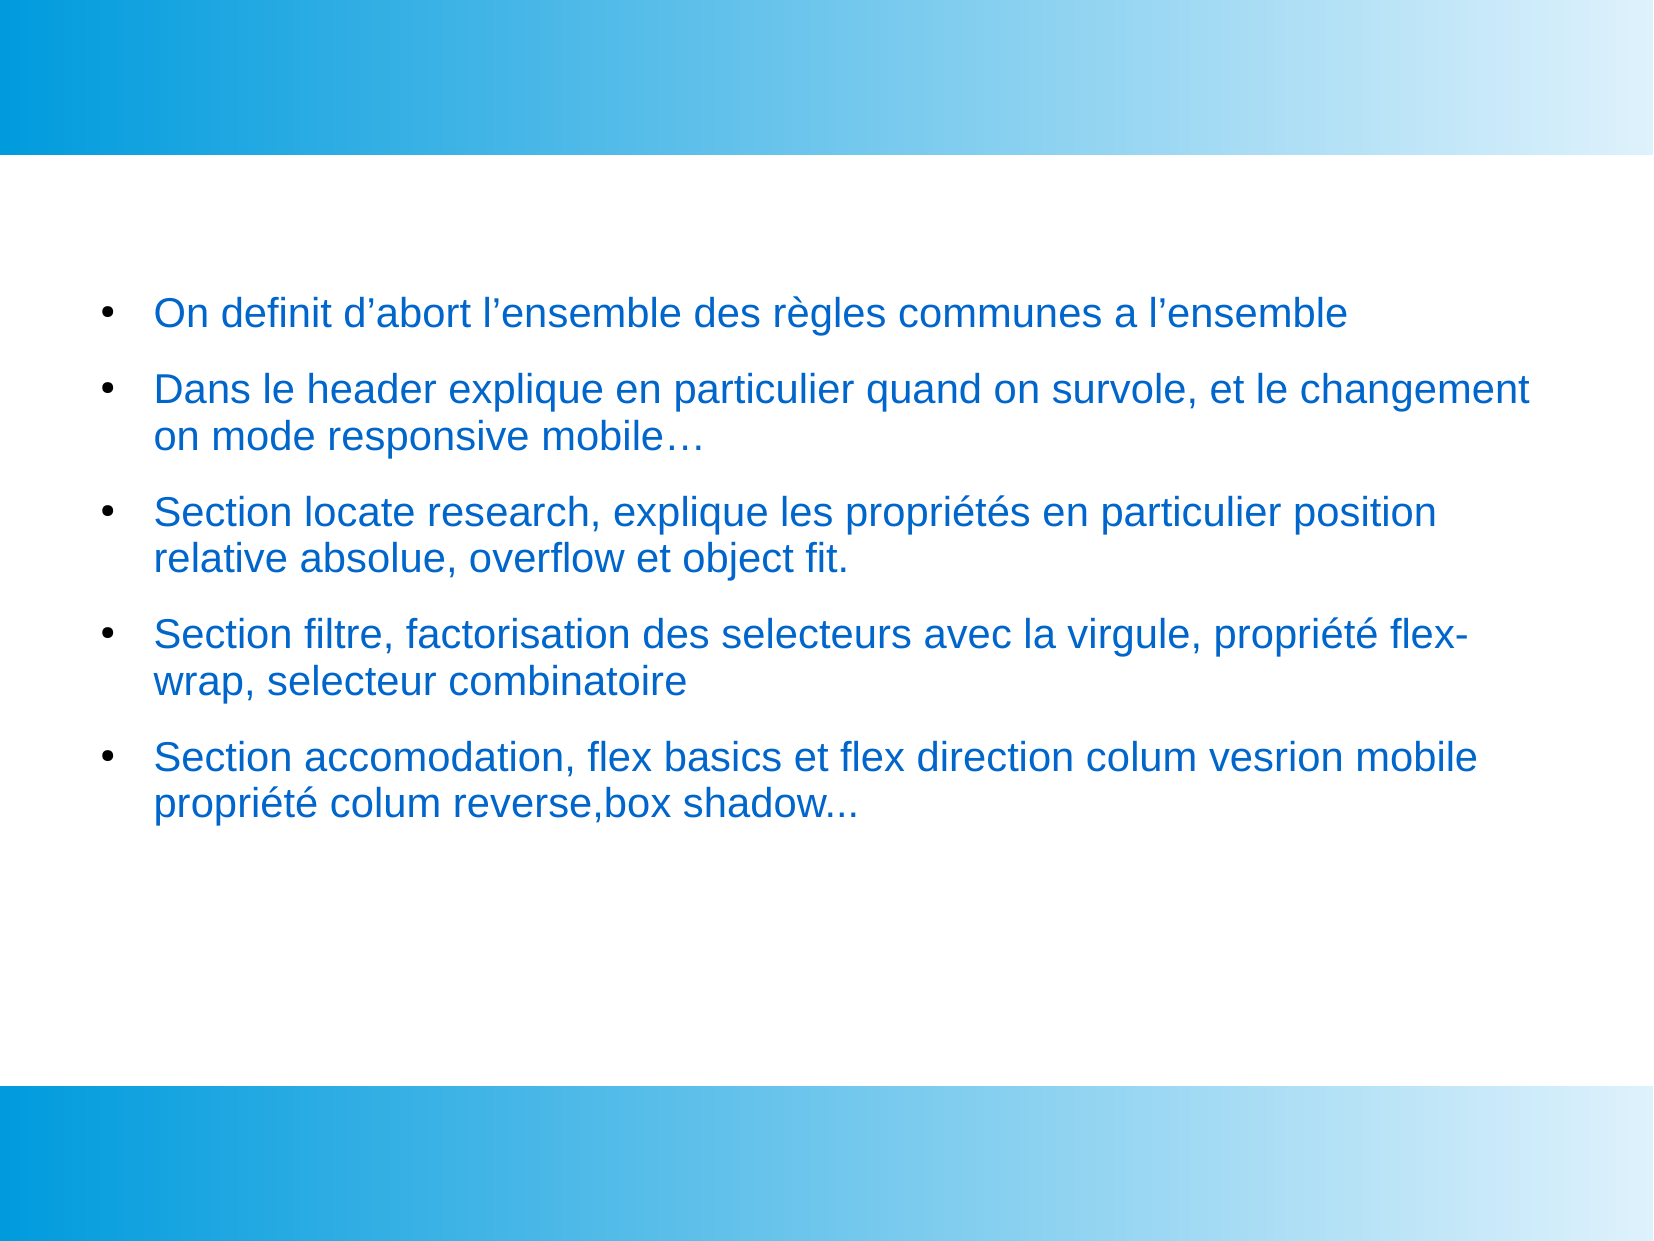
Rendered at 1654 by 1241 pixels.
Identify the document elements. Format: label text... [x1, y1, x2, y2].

list On definit d’abort l’ensemble des règles communes a l’ensemble Dans le header explique en particulier quand on survole, et le changement on mode responsive mobile… Section locate research, explique les propriétés en particulier position relative absolue, overflow et object fit. Section filtre, factorisation des selecteurs avec la virgule, propriété flex-wrap, selecteur combinatoire Section accomodation, flex basics et flex direction colum vesrion mobile propriété colum reverse,box shadow... [82, 290, 1571, 1010]
